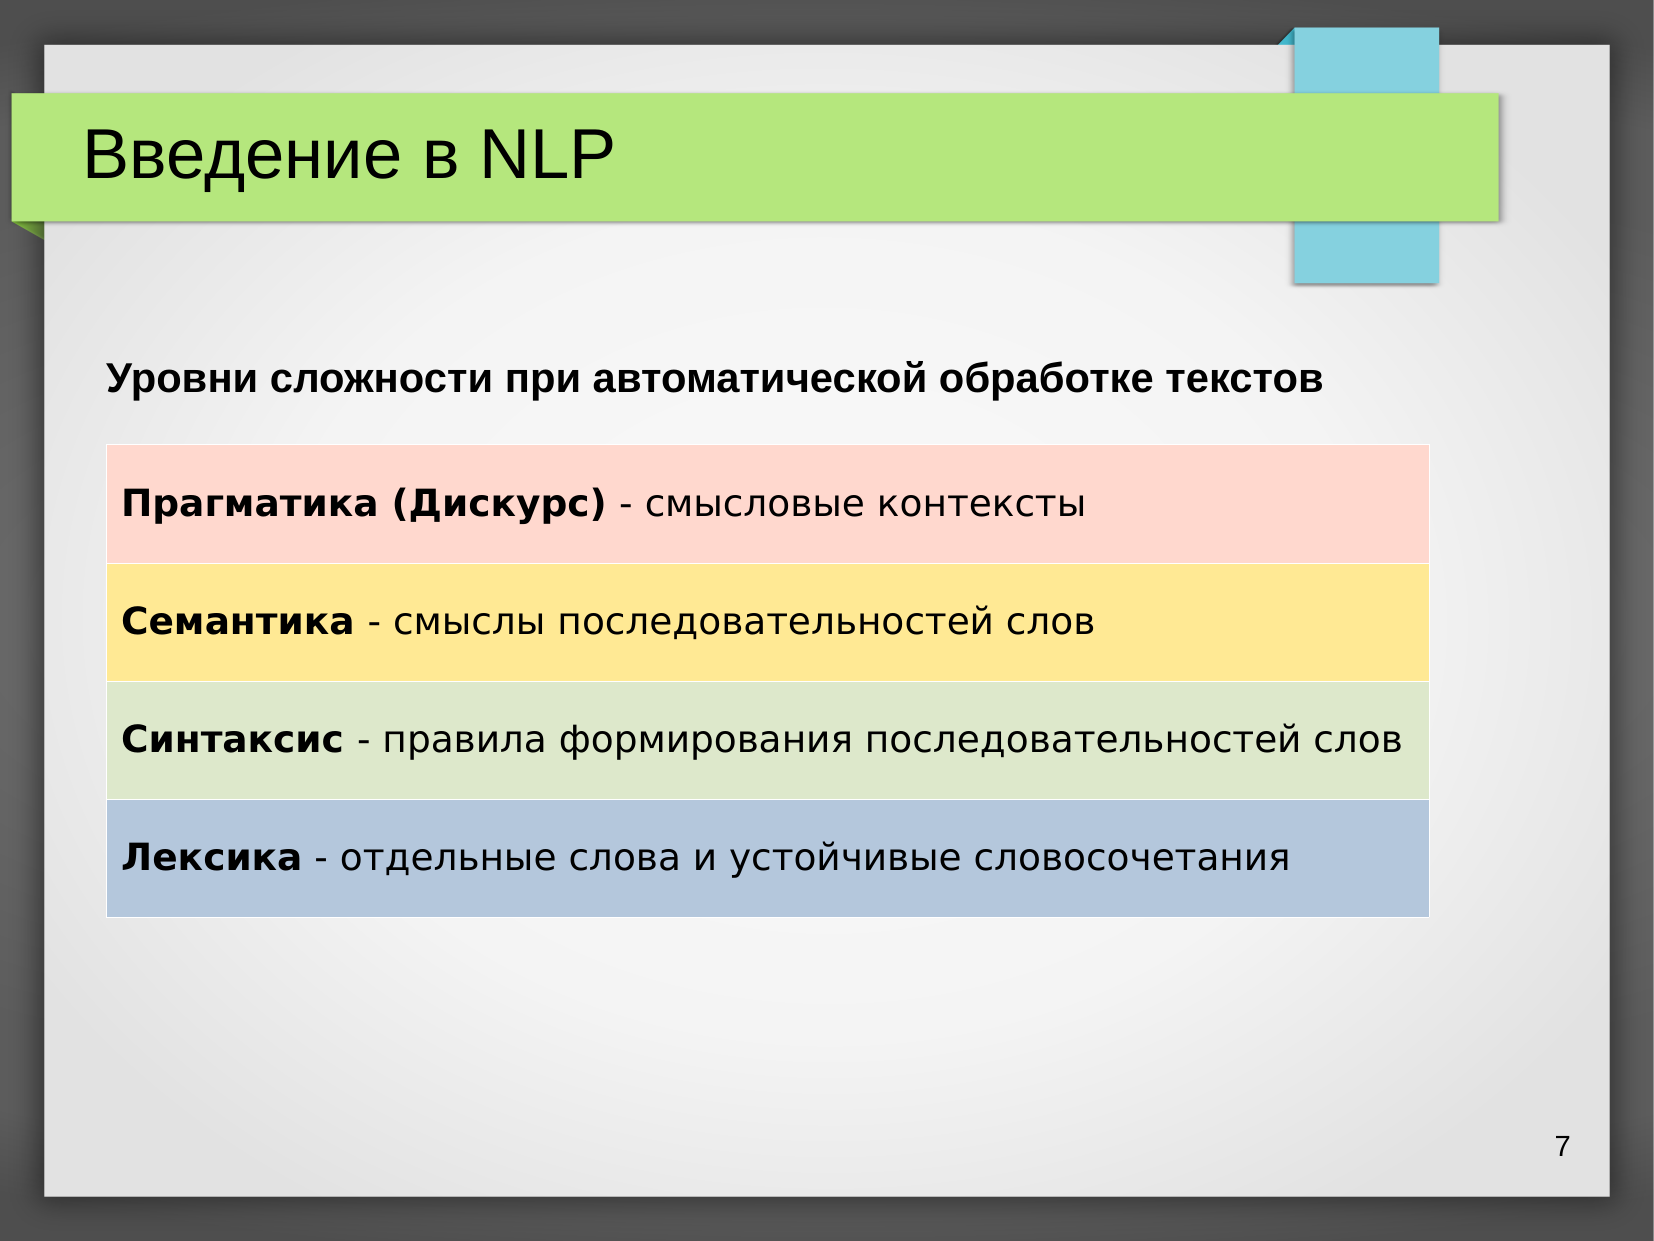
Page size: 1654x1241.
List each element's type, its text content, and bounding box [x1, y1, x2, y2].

table_cell Семантика - смыслы последовательностей слов [107, 564, 1429, 681]
text_box Уровни сложности при автоматической обработке текстов [106, 354, 1560, 401]
table_header Прагматика (Дискурс) - смысловые контексты [107, 445, 1429, 563]
picture [0, 0, 1654, 1241]
title Введение в NLP [82, 113, 1406, 194]
table_cell Лексика - отдельные слова и устойчивые словосочетания [107, 800, 1429, 917]
table_cell Синтаксис - правила формирования последовательностей слов [107, 682, 1429, 799]
